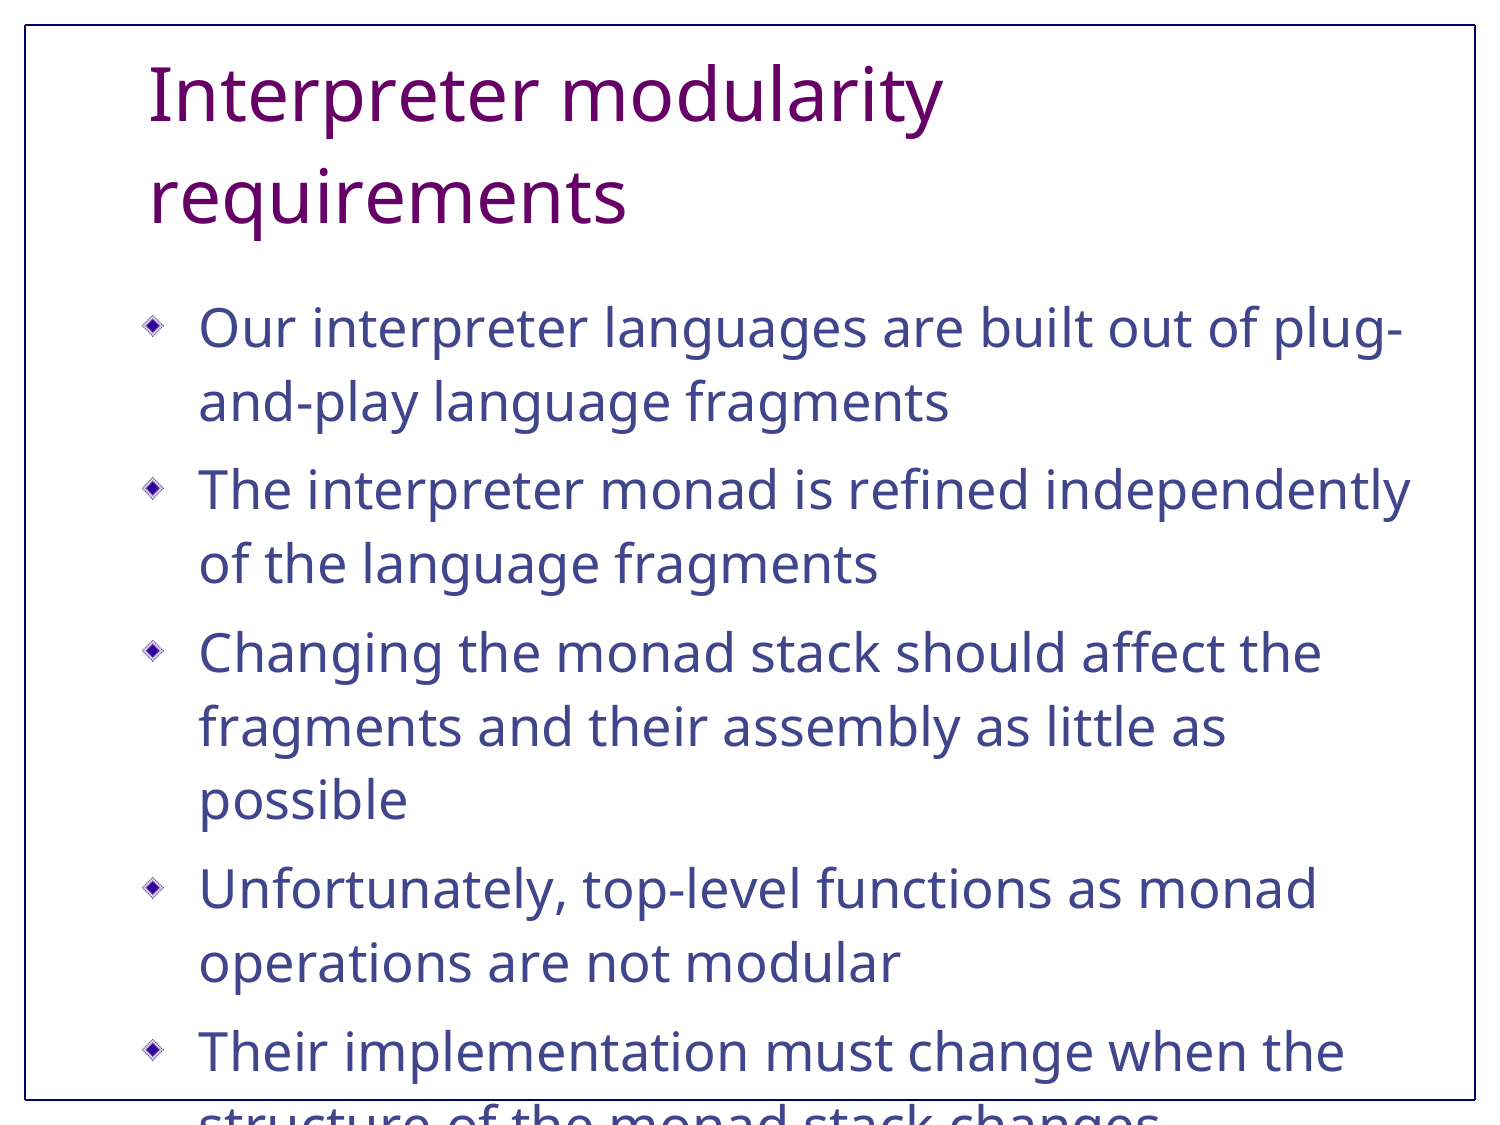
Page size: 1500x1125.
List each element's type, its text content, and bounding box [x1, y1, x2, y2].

title Interpreter modularity requirements [148, 49, 1386, 238]
list Our interpreter languages are built out of plug-and-play language fragments The interpreter monad is refined independently of the language fragments Changing the monad stack should affect the fragments and their assembly as little as possible Unfortunately, top-level functions as monad operations are not modular Their implementation must change when the structure of the monad stack changes [142, 289, 1418, 1074]
